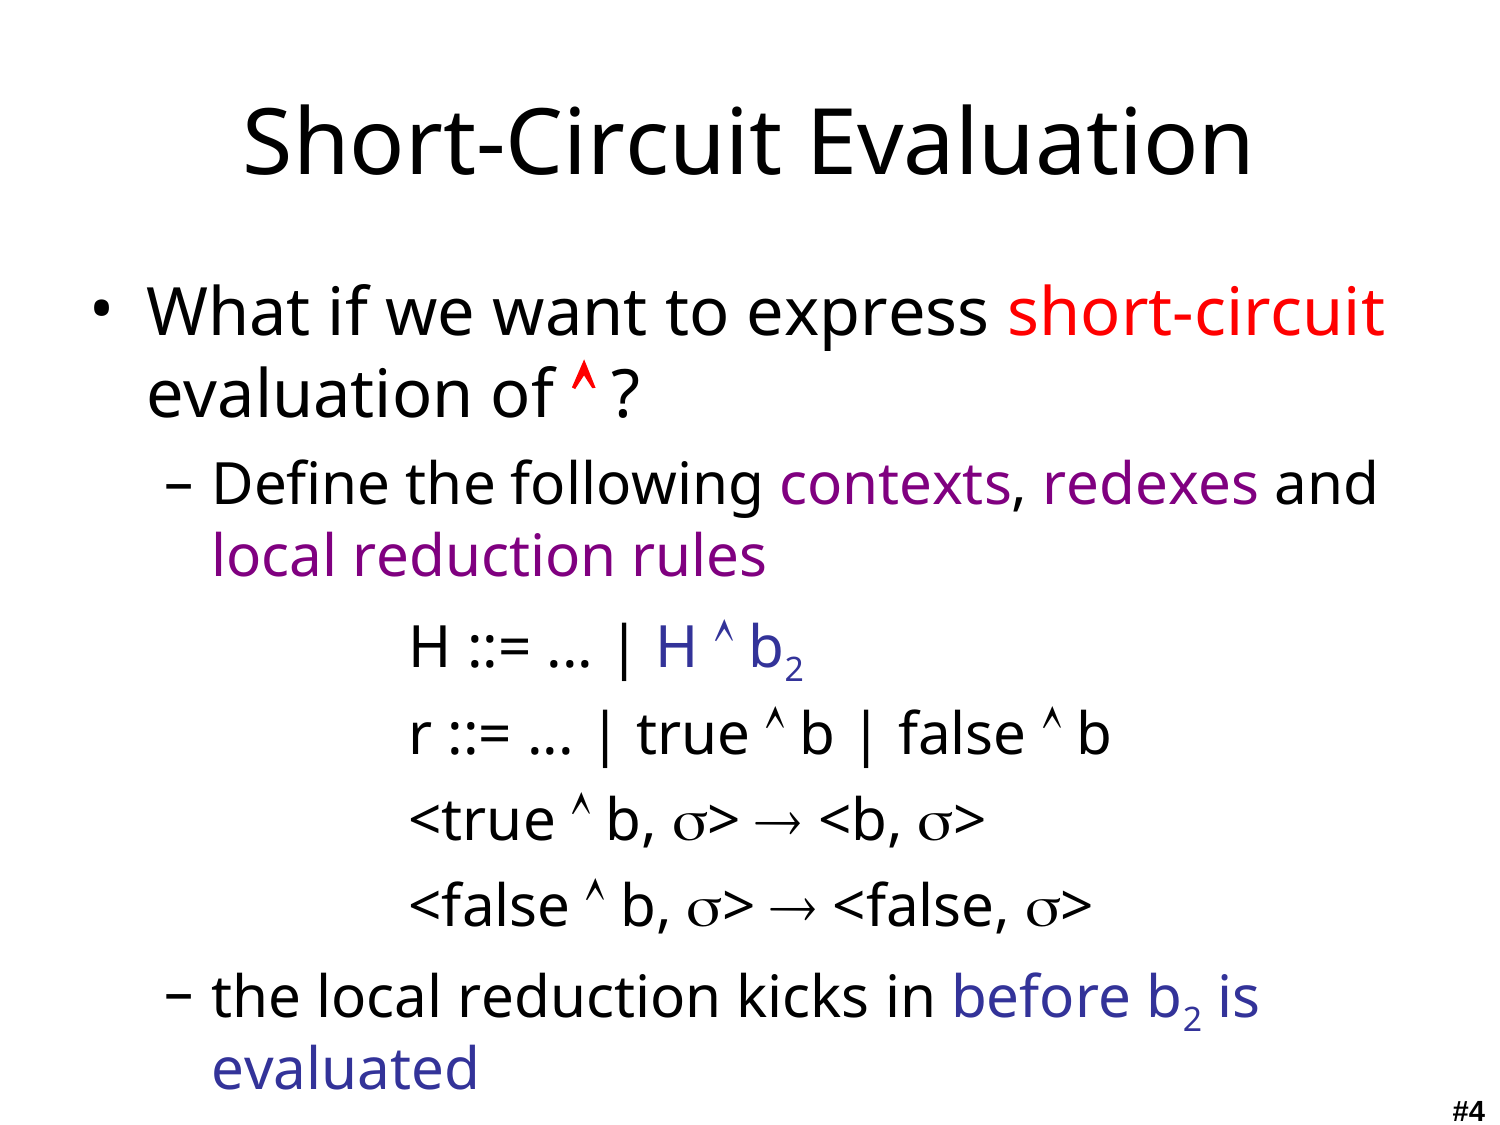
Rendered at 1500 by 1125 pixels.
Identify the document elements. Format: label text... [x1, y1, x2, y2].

list What if we want to express short-circuit evaluation of  ? Define the following contexts, redexes and local reduction rules H ::= ... | H  b2 r ::= ... | true  b | false  b <true  b, >  <b, > <false  b, >  <false, > the local reduction kicks in before b2 is evaluated [75, 262, 1426, 1076]
title Short-Circuit Evaluation [75, 45, 1426, 233]
